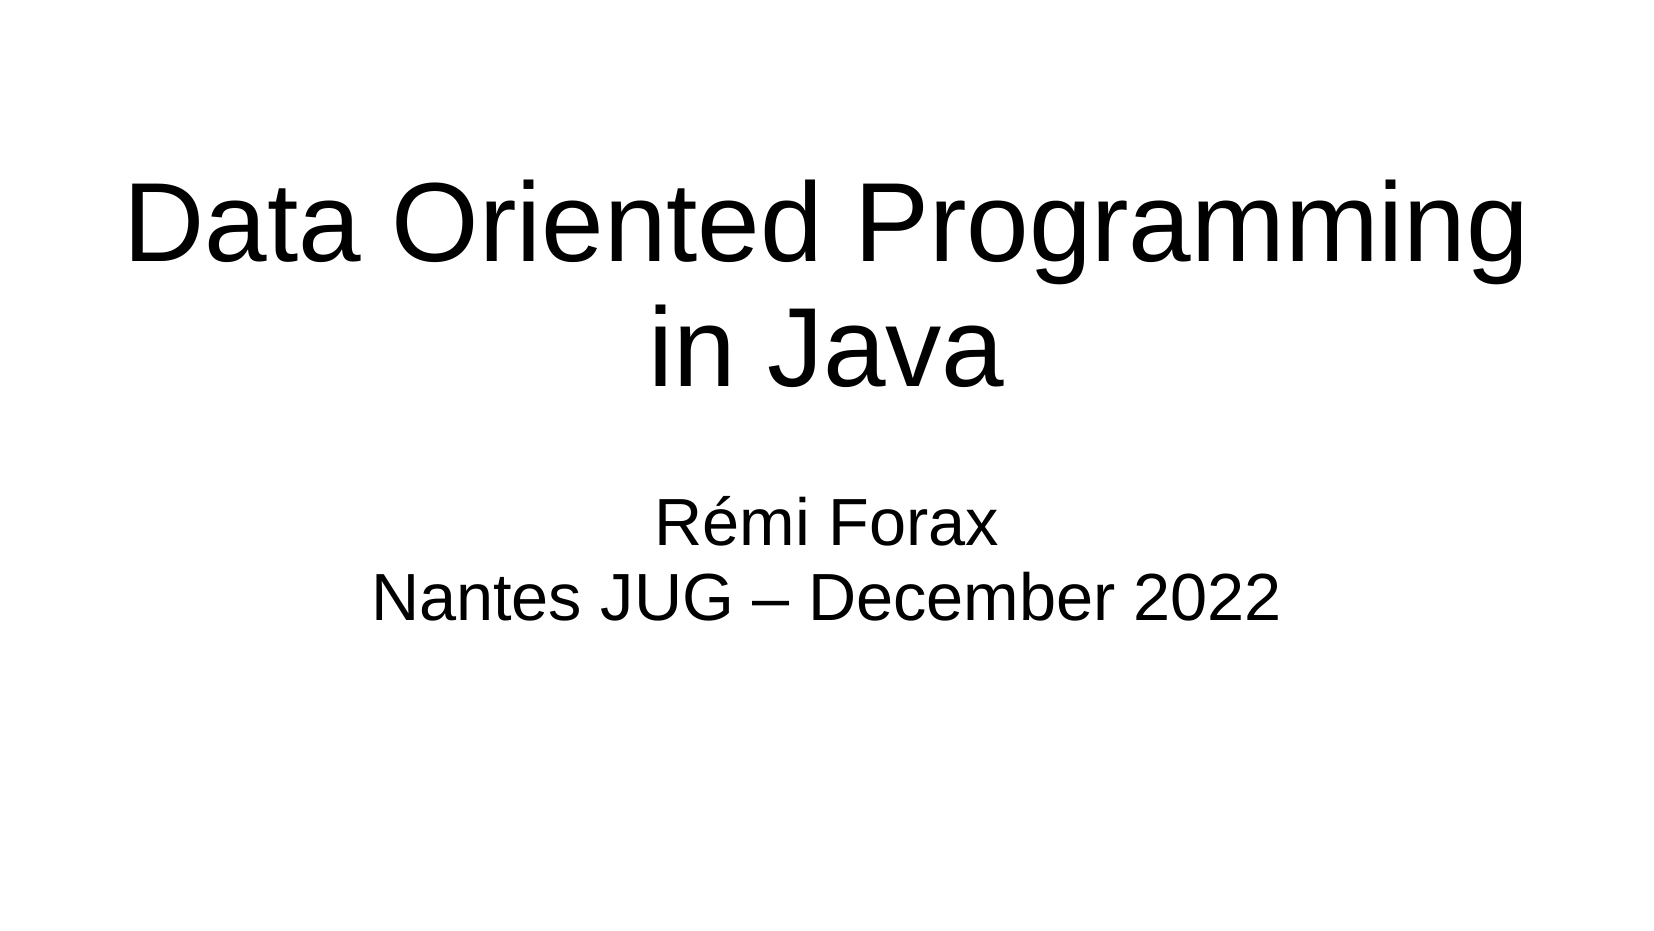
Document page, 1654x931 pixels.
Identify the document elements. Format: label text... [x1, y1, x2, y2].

subtitle Data Oriented Programming in Java Rémi Forax Nantes JUG – December 2022 [82, 37, 1571, 757]
